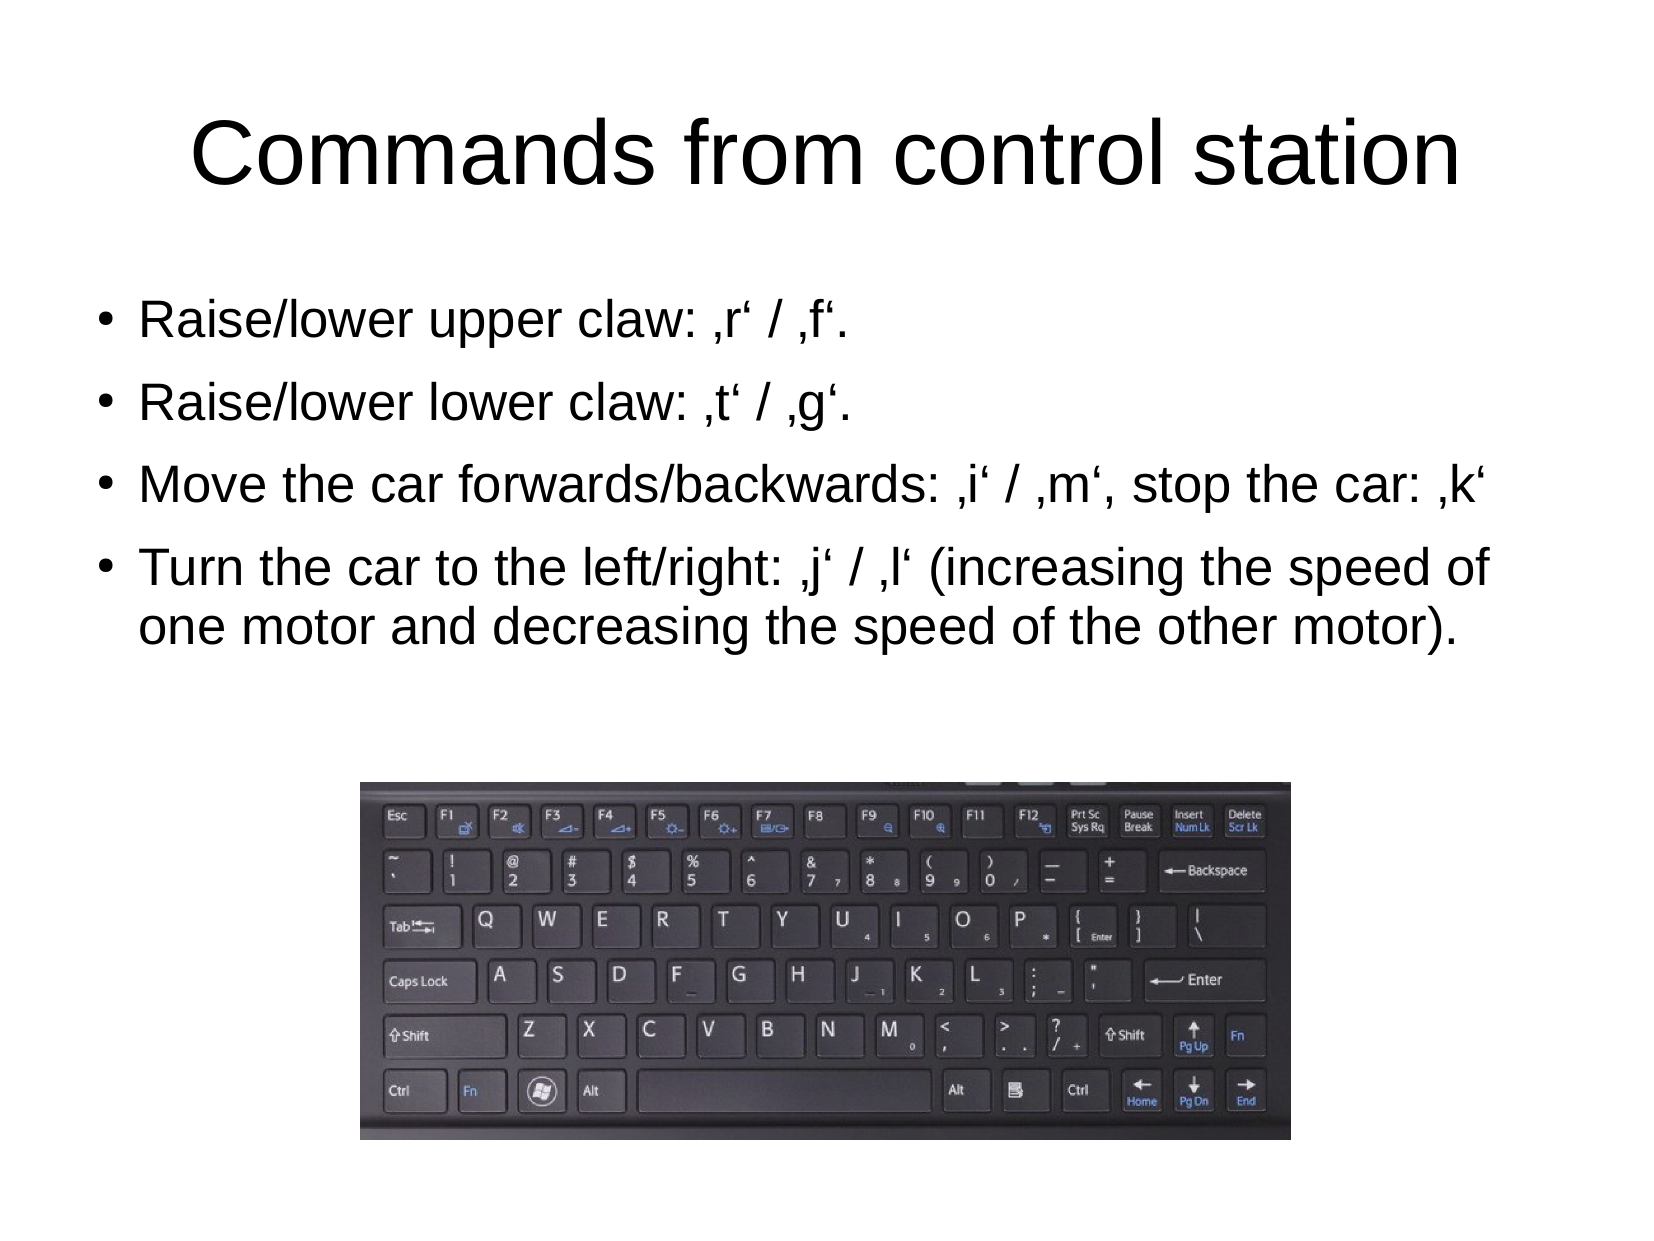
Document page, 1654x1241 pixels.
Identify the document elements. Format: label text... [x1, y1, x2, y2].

list Raise/lower upper claw: ‚r‘ / ‚f‘. Raise/lower lower claw: ‚t‘ / ‚g‘. Move the car forwards/backwards: ‚i‘ / ‚m‘, stop the car: ‚k‘ Turn the car to the left/right: ‚j‘ / ‚l‘ (increasing the speed of one motor and decreasing the speed of the other motor). [82, 290, 1516, 736]
title Commands from control station [82, 49, 1571, 257]
picture [360, 782, 1291, 1141]
